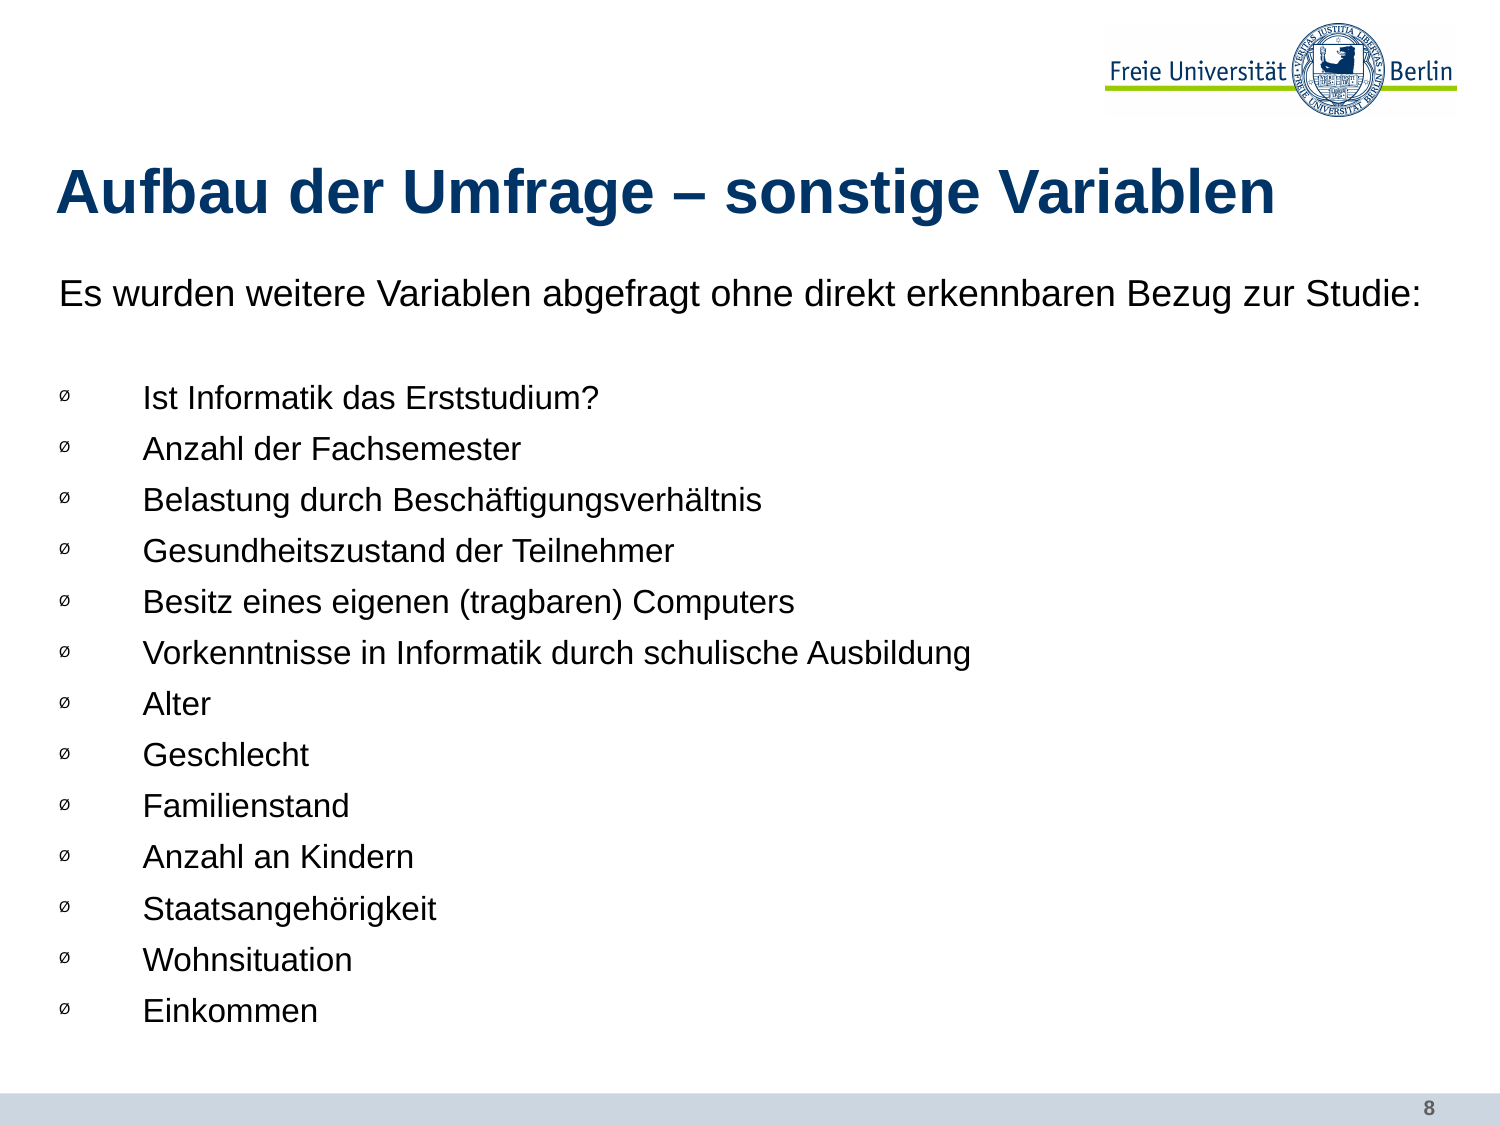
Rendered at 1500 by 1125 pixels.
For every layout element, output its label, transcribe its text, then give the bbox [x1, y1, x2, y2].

title Aufbau der Umfrage – sonstige Variablen [41, 155, 1459, 226]
list Es wurden weitere Variablen abgefragt ohne direkt erkennbaren Bezug zur Studie: Ist Informatik das Erststudium? Anzahl der Fachsemester Belastung durch Beschäftigungsverhältnis Gesundheitszustand der Teilnehmer Besitz eines eigenen (tragbaren) Computers Vorkenntnisse in Informatik durch schulische Ausbildung Alter Geschlecht Familienstand Anzahl an Kindern Staatsangehörigkeit Wohnsituation Einkommen [43, 260, 1461, 1063]
picture [1105, 23, 1457, 117]
